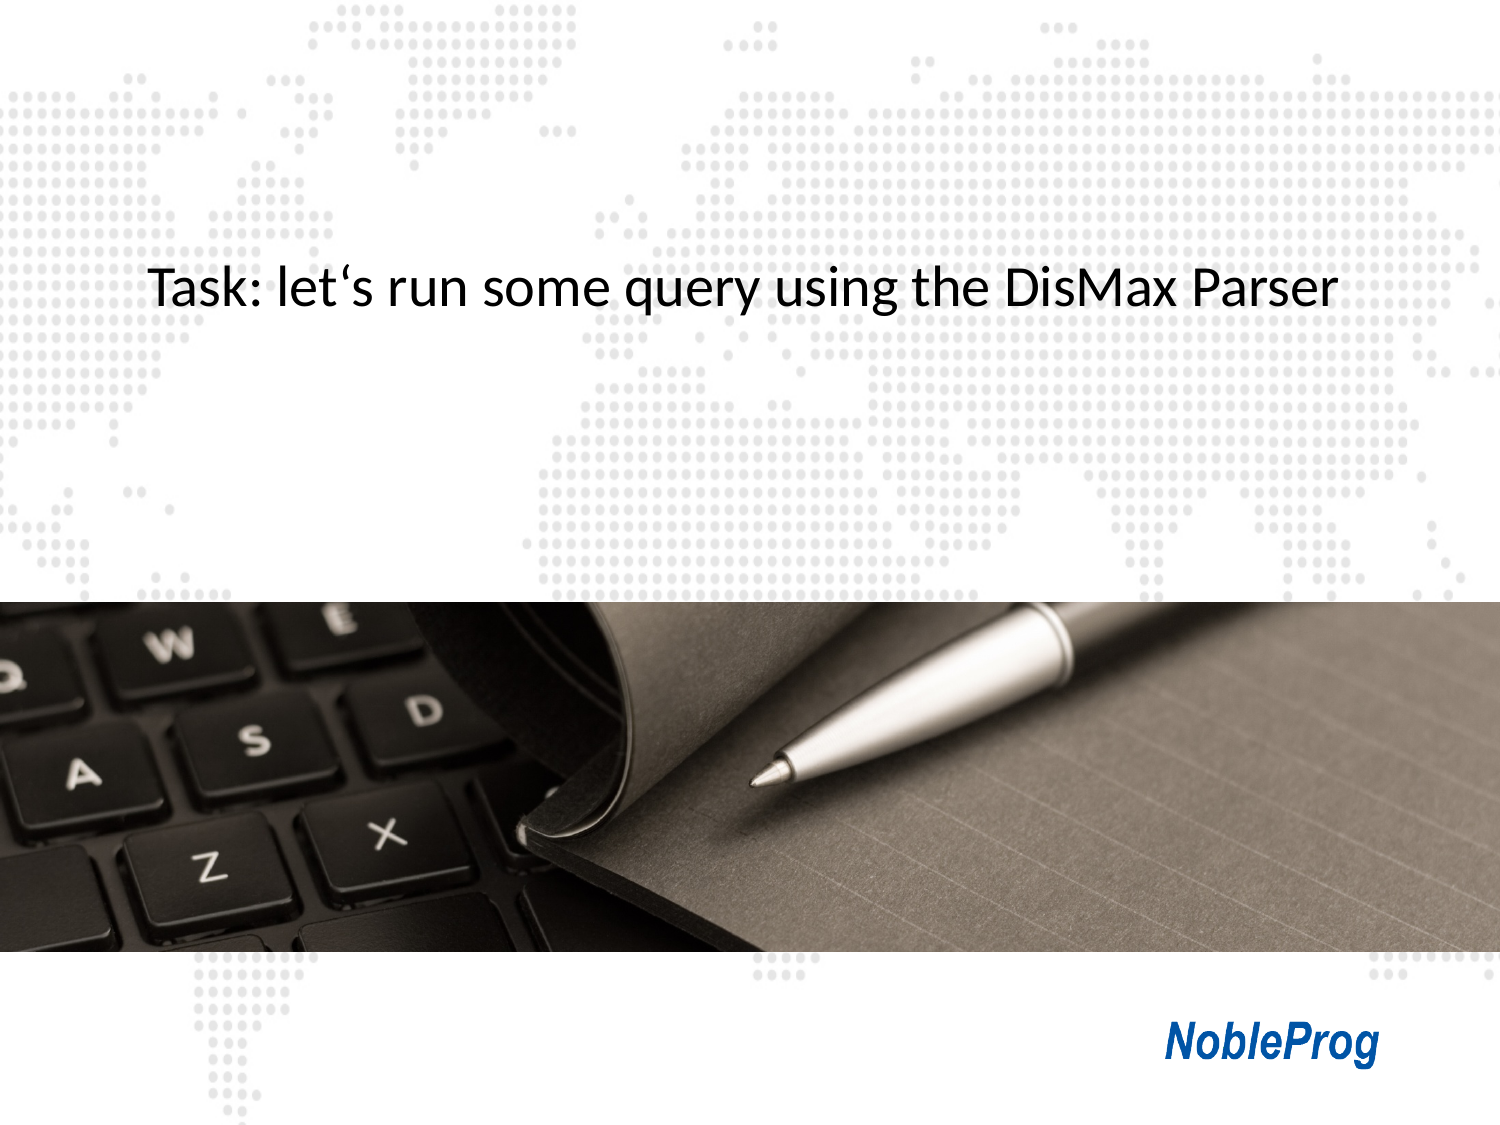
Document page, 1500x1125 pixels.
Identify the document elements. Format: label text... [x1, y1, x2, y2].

list Task: let‘s run some query using the DisMax Parser [75, 0, 1425, 602]
picture [0, 0, 1500, 1125]
